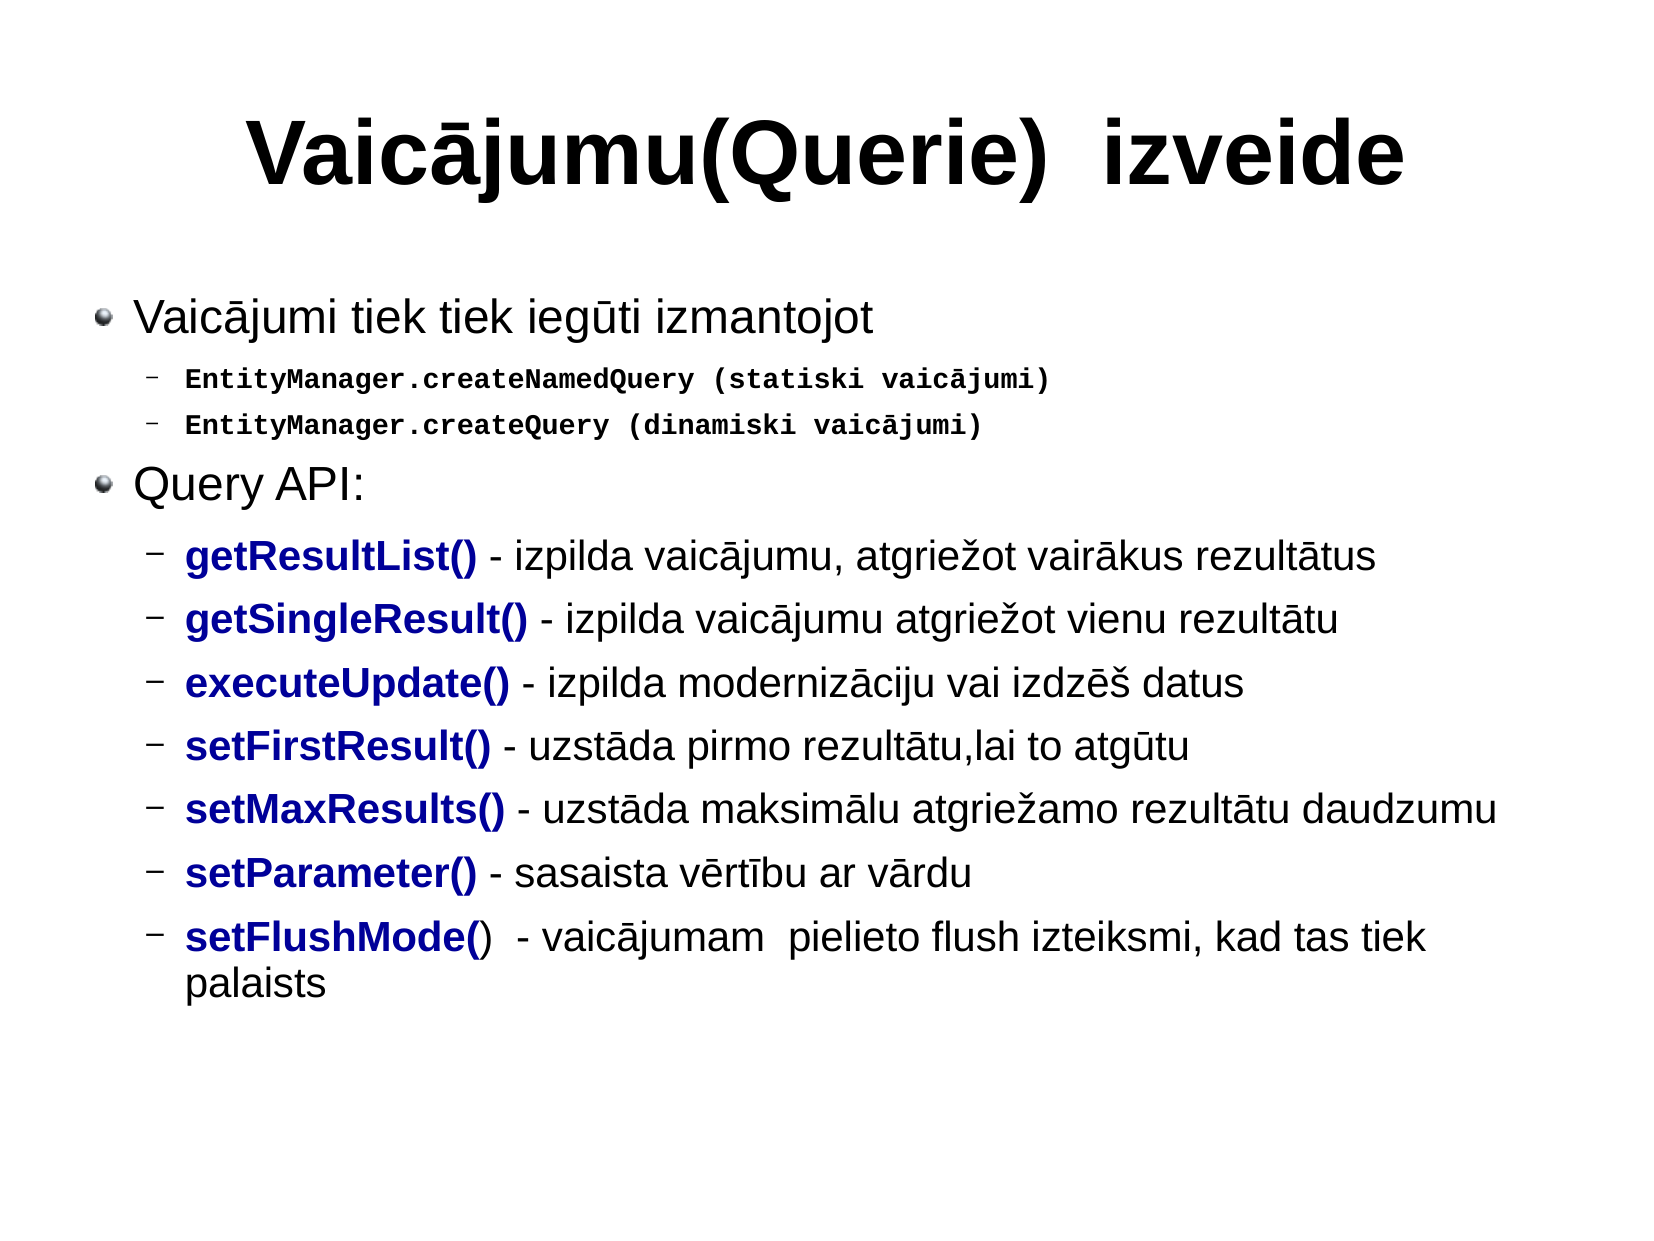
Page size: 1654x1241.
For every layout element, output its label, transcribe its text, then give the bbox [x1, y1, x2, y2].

list Vaicājumi tiek tiek iegūti izmantojot EntityManager.createNamedQuery (statiski vaicājumi) EntityManager.createQuery (dinamiski vaicājumi) Query API: getResultList() - izpilda vaicājumu, atgriežot vairākus rezultātus getSingleResult() - izpilda vaicājumu atgriežot vienu rezultātu executeUpdate() - izpilda modernizāciju vai izdzēš datus setFirstResult() - uzstāda pirmo rezultātu,lai to atgūtu setMaxResults() - uzstāda maksimālu atgriežamo rezultātu daudzumu setParameter() - sasaista vērtību ar vārdu setFlushMode() - vaicājumam pielieto flush izteiksmi, kad tas tiek palaists [82, 290, 1538, 1010]
title Vaicājumu(Querie) izveide [82, 49, 1571, 257]
